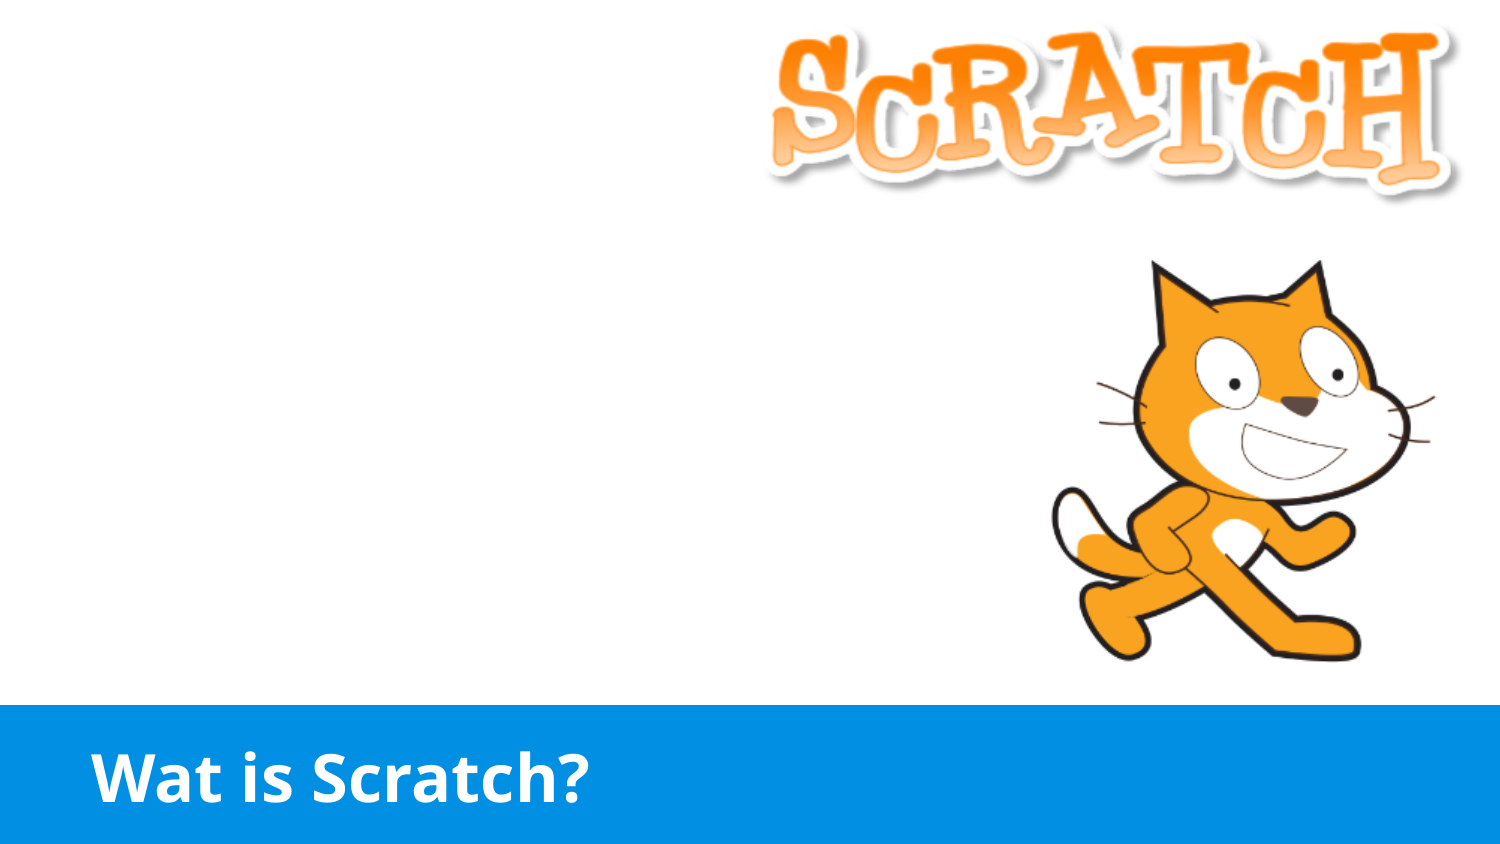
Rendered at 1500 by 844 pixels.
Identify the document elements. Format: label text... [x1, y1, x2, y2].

picture [1023, 250, 1465, 679]
picture [762, 19, 1465, 208]
picture [0, 705, 1500, 844]
title Wat is Scratch? [76, 721, 1500, 828]
